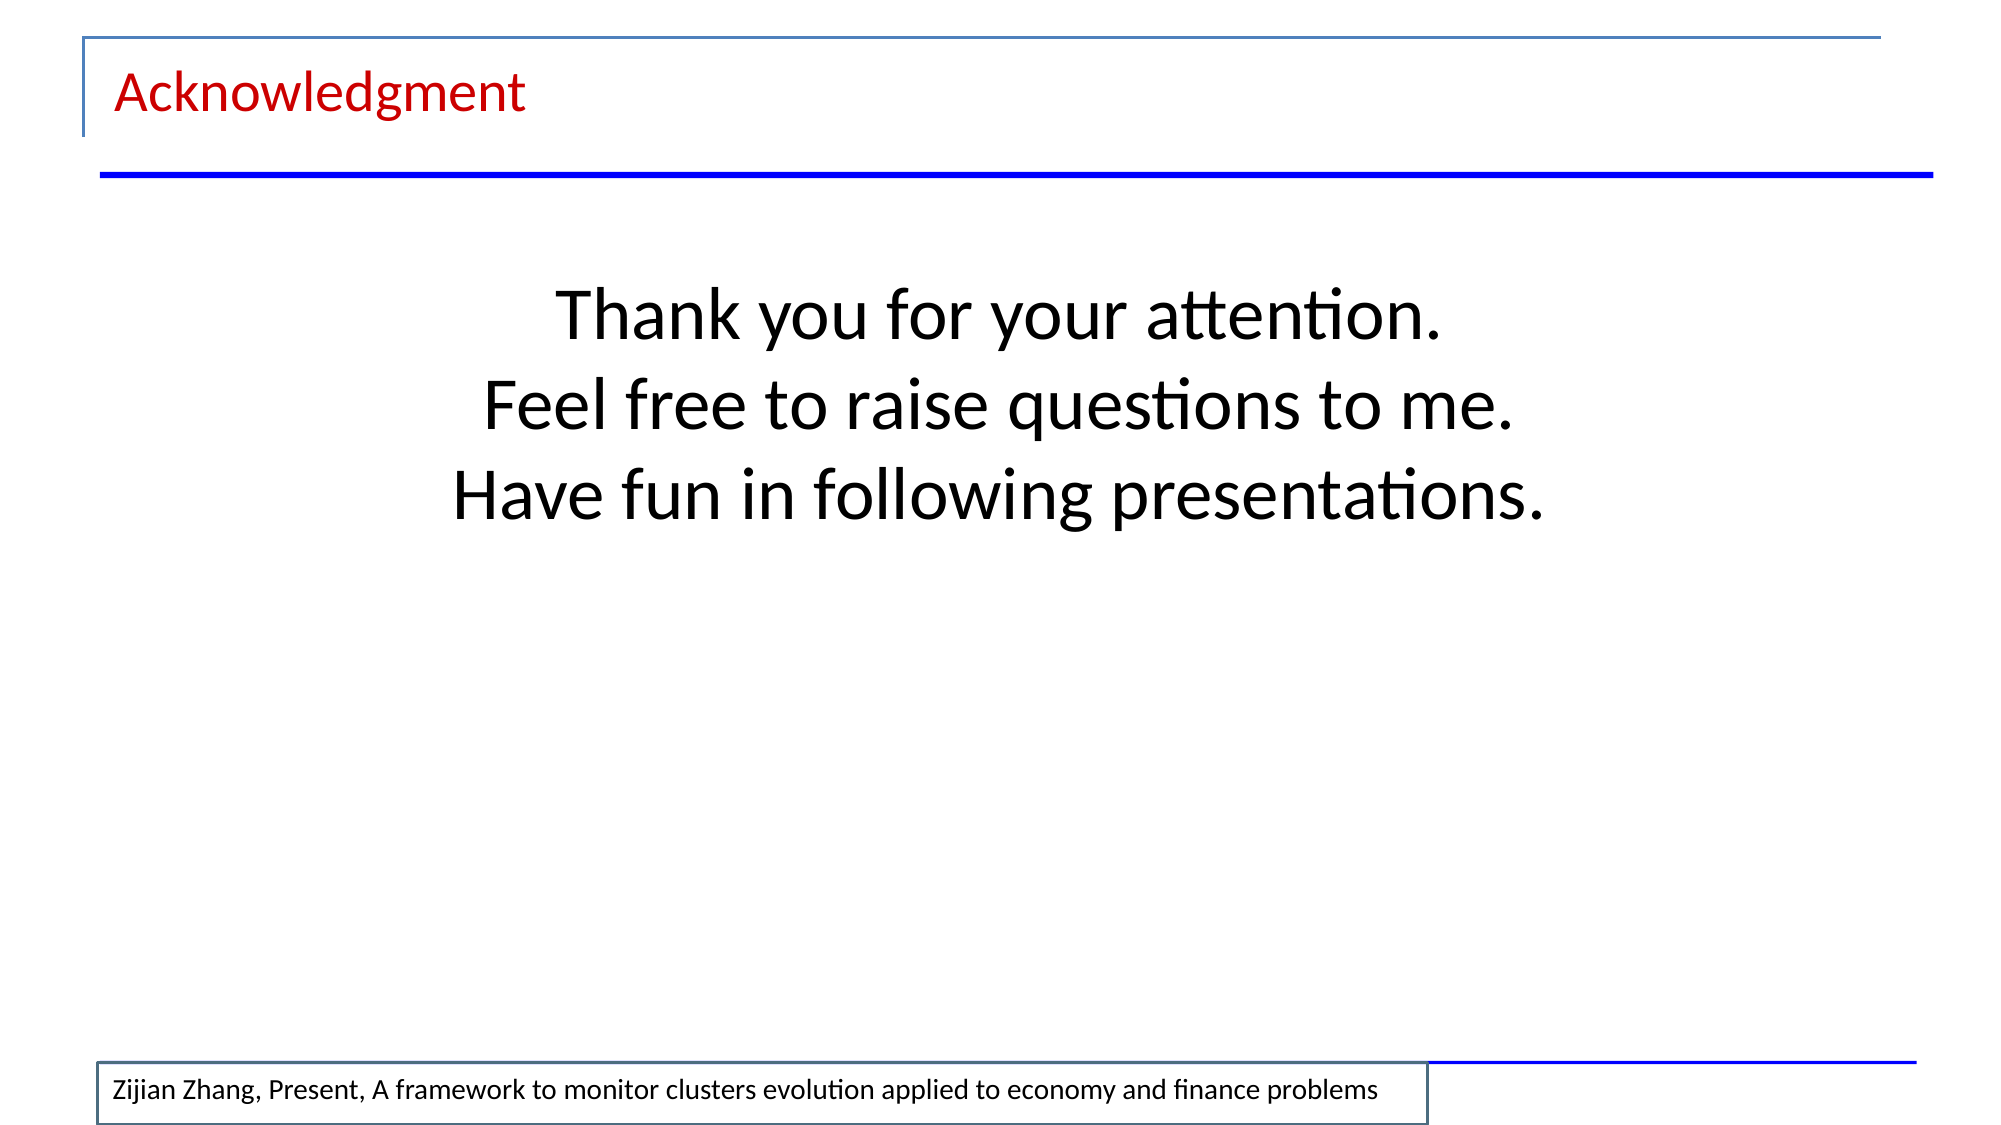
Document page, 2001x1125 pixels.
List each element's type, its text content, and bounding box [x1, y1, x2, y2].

text_box Thank you for your attention. Feel free to raise questions to me. Have fun in following presentations. [99, 212, 1900, 1050]
text_box Zijian Zhang, Present, A framework to monitor clusters evolution applied to economy and finance problems [97, 1062, 1428, 1125]
text_box Acknowledgment [99, 45, 1900, 188]
